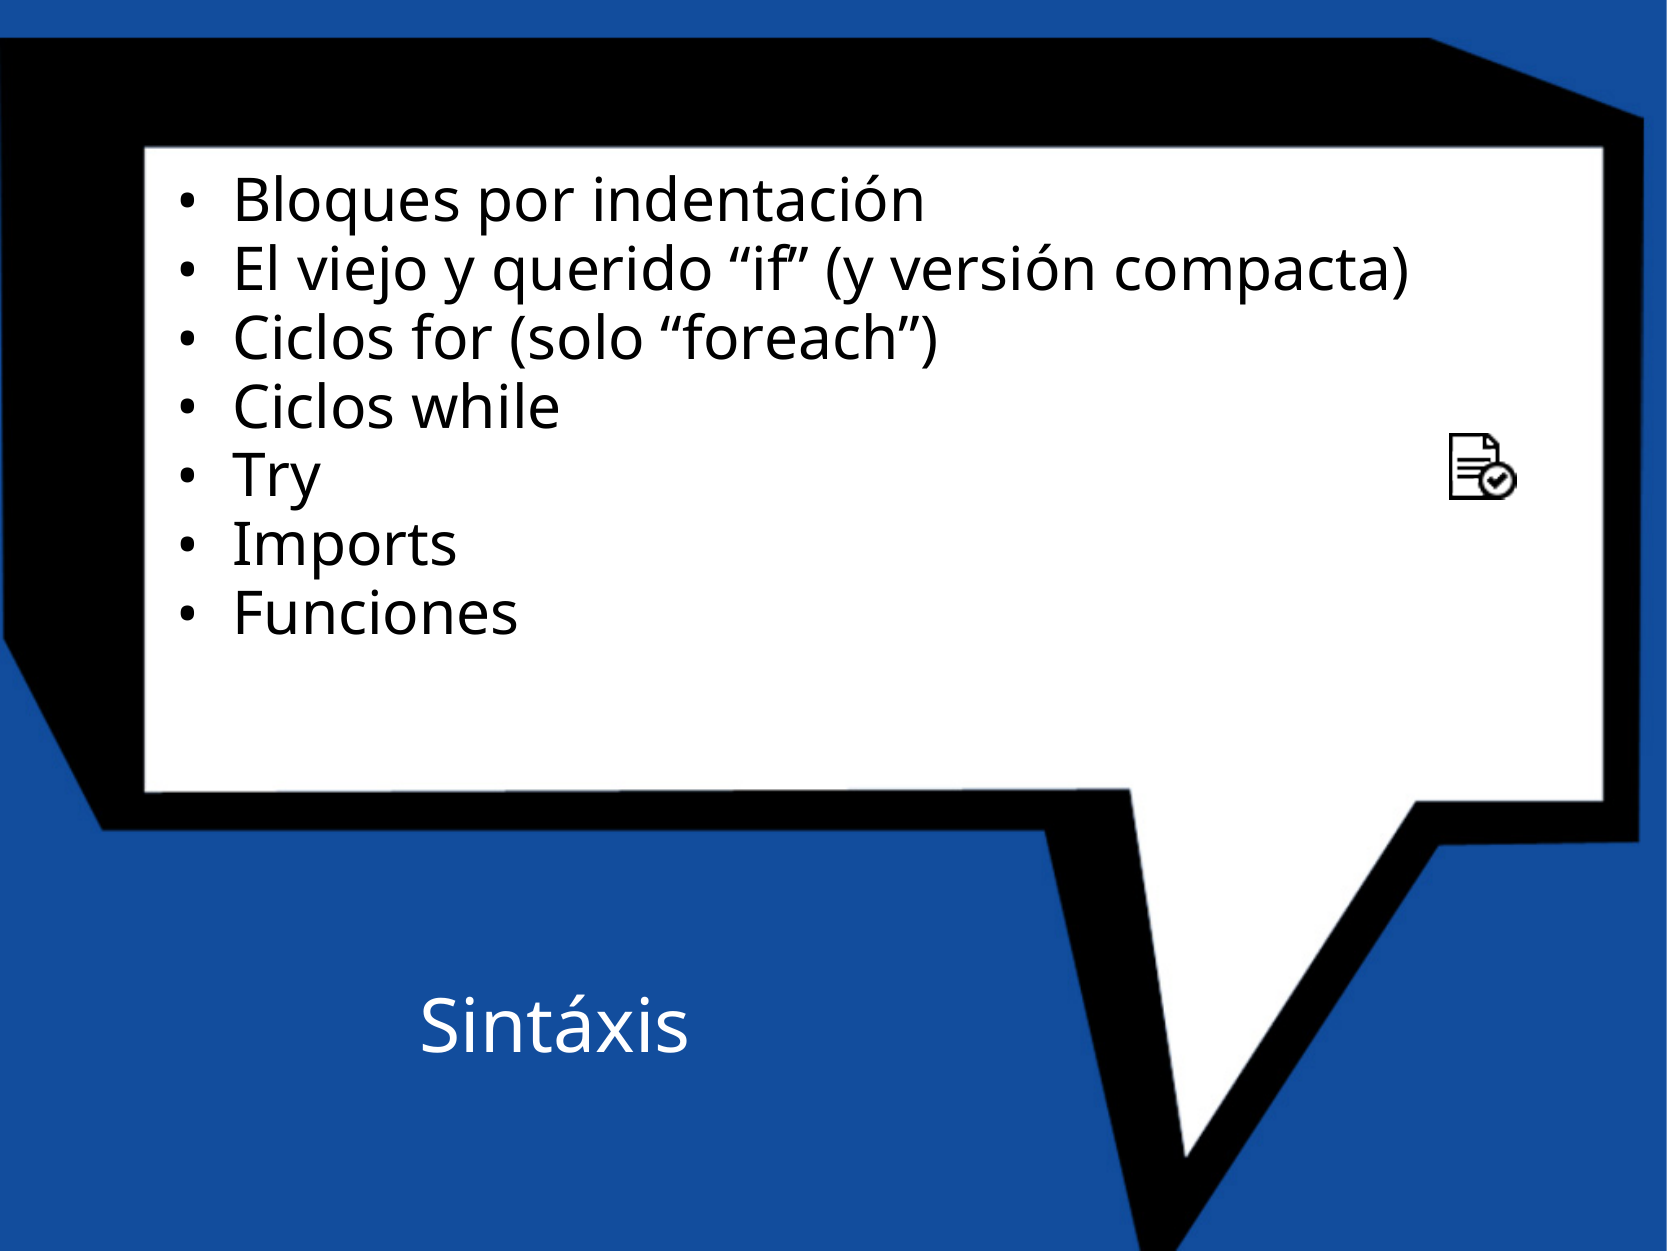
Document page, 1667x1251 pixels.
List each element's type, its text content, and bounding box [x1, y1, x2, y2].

subtitle Bloques por indentación El viejo y querido “if” (y versión compacta) Ciclos for (solo “foreach”) Ciclos while Try Imports Funciones [157, 166, 1594, 773]
title Sintáxis [90, 833, 1020, 1222]
picture [0, 0, 1667, 1251]
